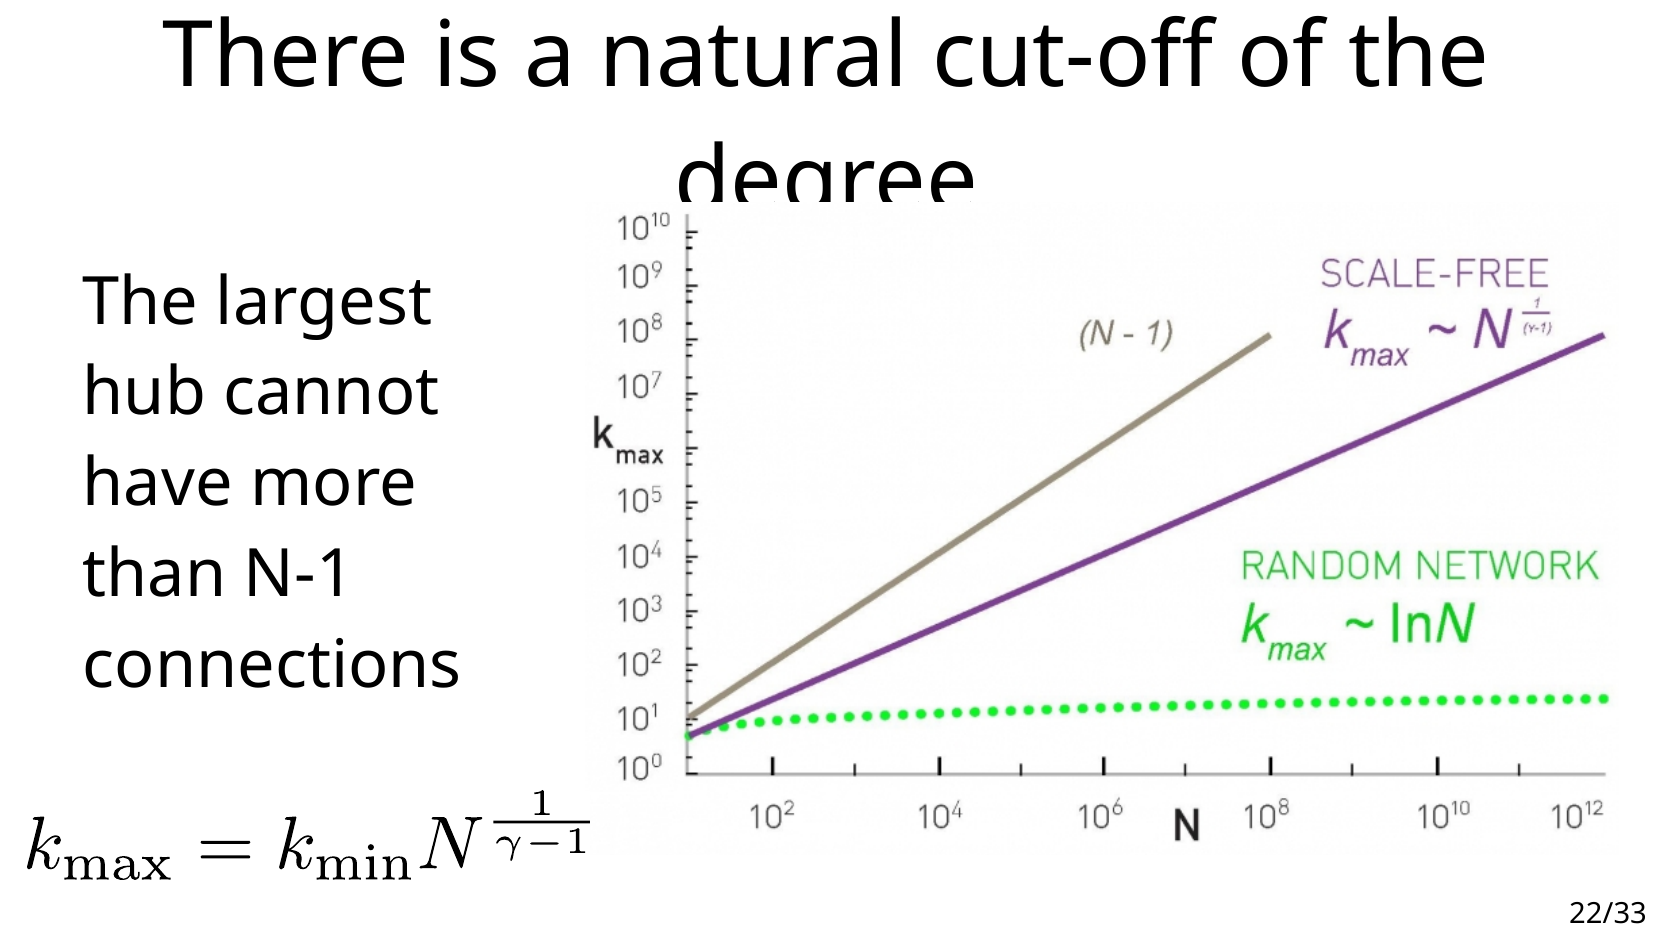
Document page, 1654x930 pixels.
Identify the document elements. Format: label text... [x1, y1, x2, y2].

picture [585, 202, 1619, 856]
title There is a natural cut-off of the degree [82, 1, 1571, 225]
text_box [22, 789, 590, 880]
list The largest hub cannot have more than N-1 connections [82, 252, 571, 790]
